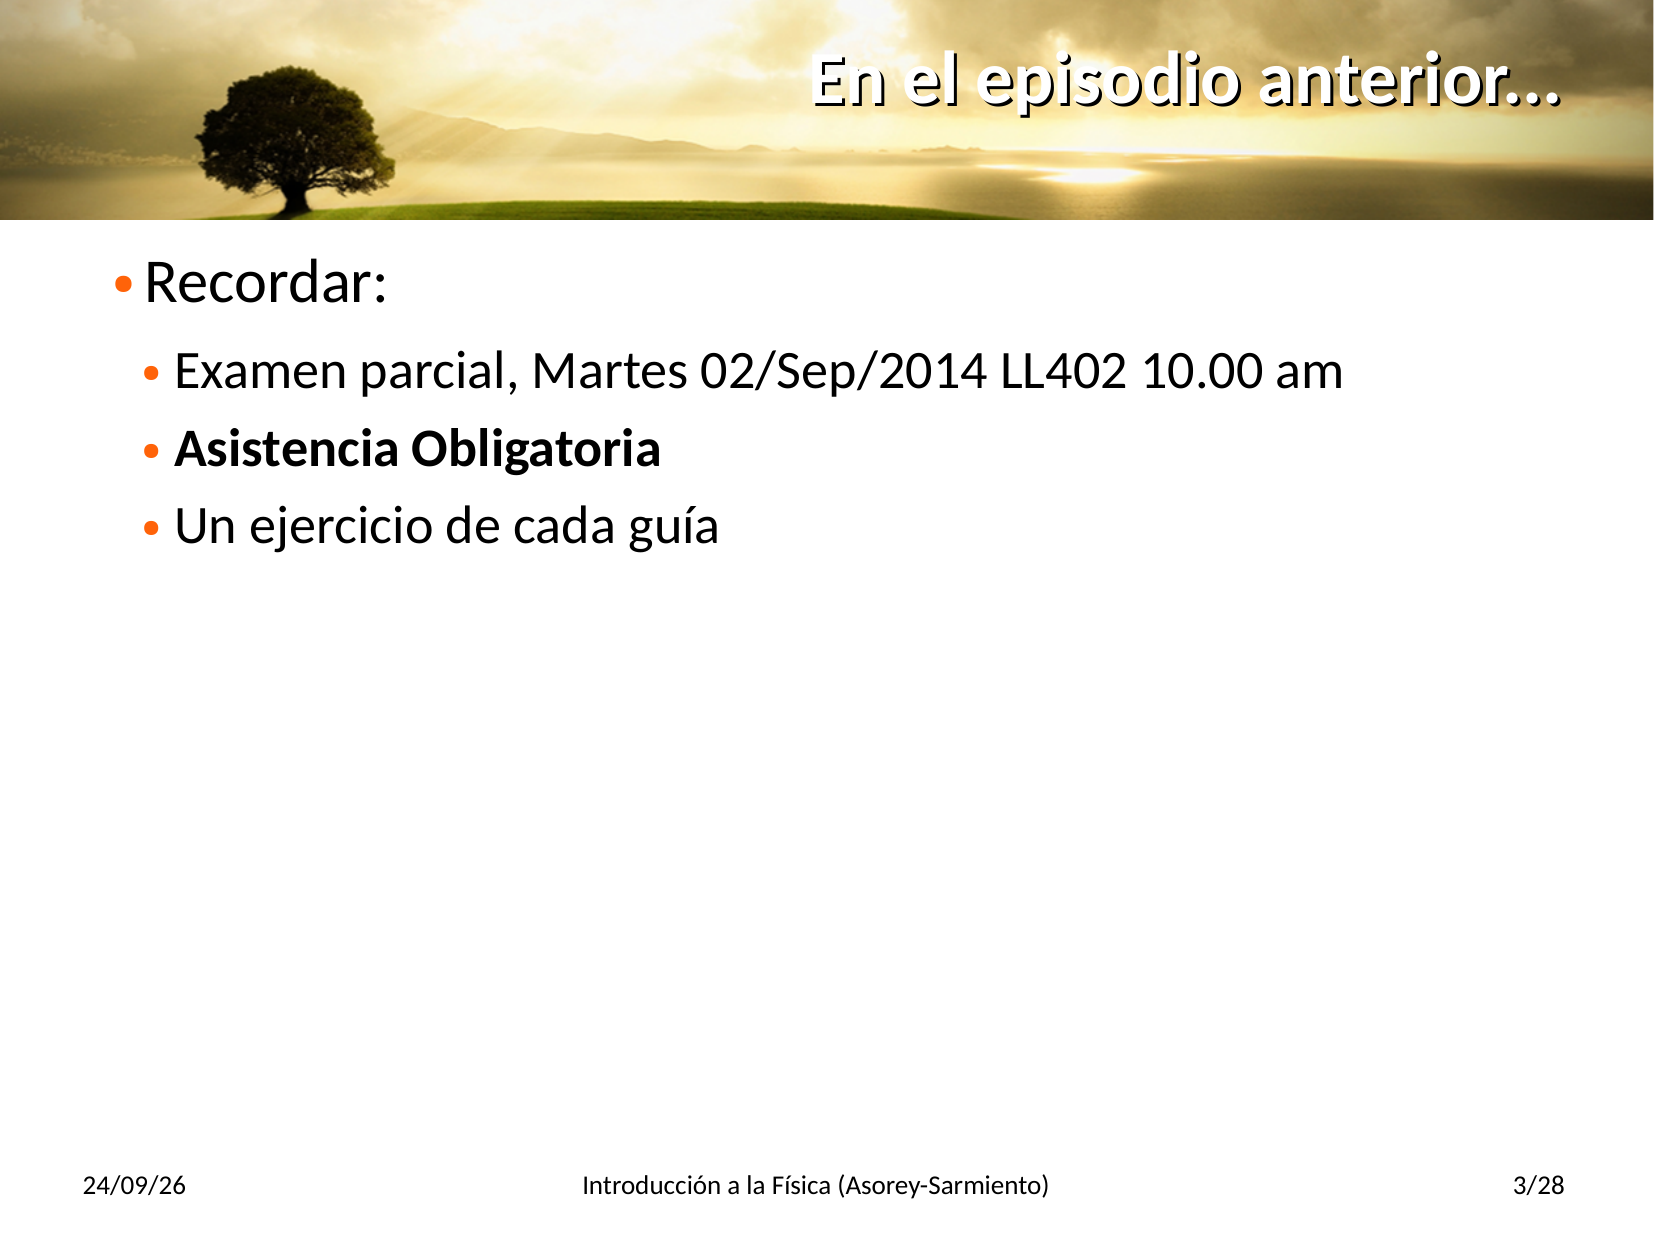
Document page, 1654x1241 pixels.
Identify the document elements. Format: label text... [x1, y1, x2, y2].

list Recordar: Examen parcial, Martes 02/Sep/2014 LL402 10.00 am Asistencia Obligatoria Un ejercicio de cada guía [82, 255, 1571, 1156]
title En el episodio anterior... [75, 19, 1564, 151]
picture [0, 0, 1654, 220]
